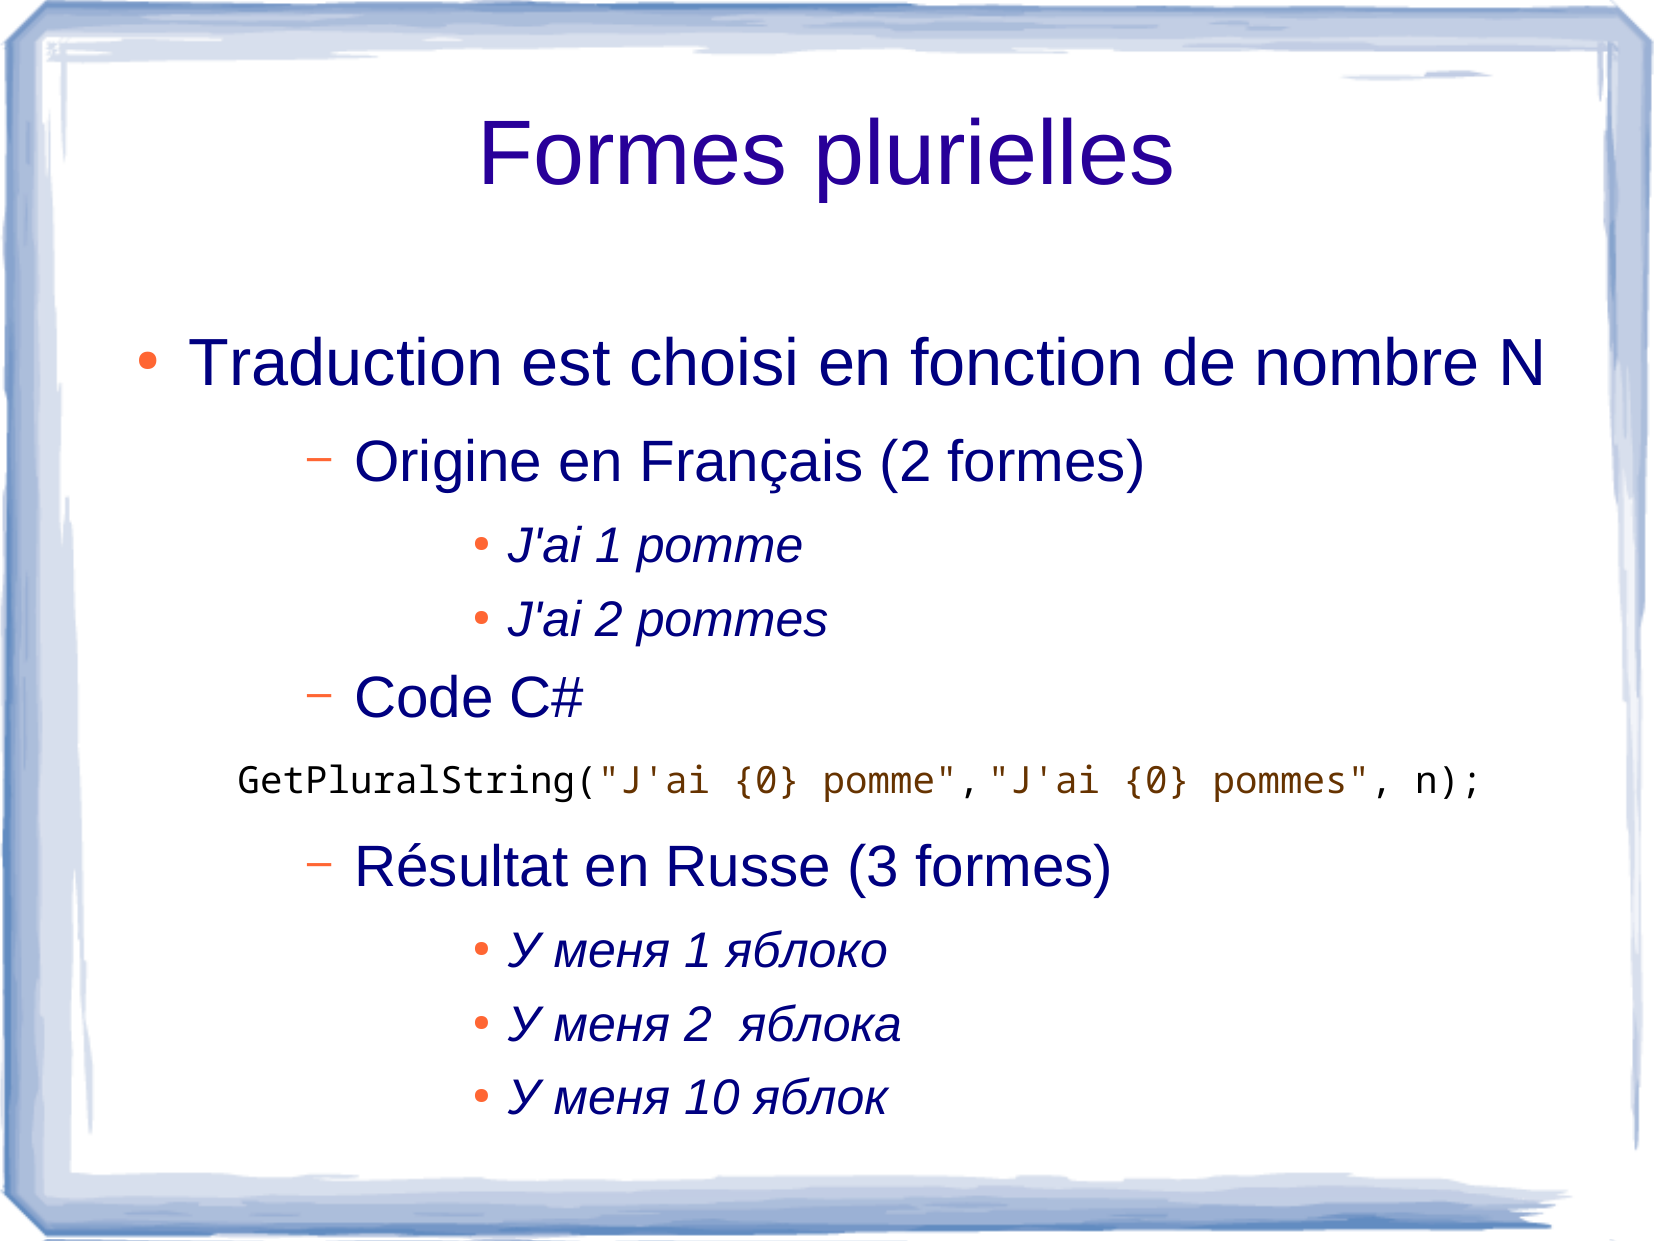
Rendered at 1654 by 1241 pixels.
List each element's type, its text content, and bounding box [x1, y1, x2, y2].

picture [0, 0, 1654, 1241]
list Traduction est choisi en fonction de nombre N Origine en Français (2 formes) J'ai 1 pomme J'ai 2 pommes Code C# GetPluralString("J'ai {0} pomme", "J'ai {0} pommes", n); Résultat en Russe (3 formes) У меня 1 яблоко У меня 2 яблока У меня 10 яблок [118, 324, 1571, 1129]
title Formes plurielles [82, 56, 1571, 250]
